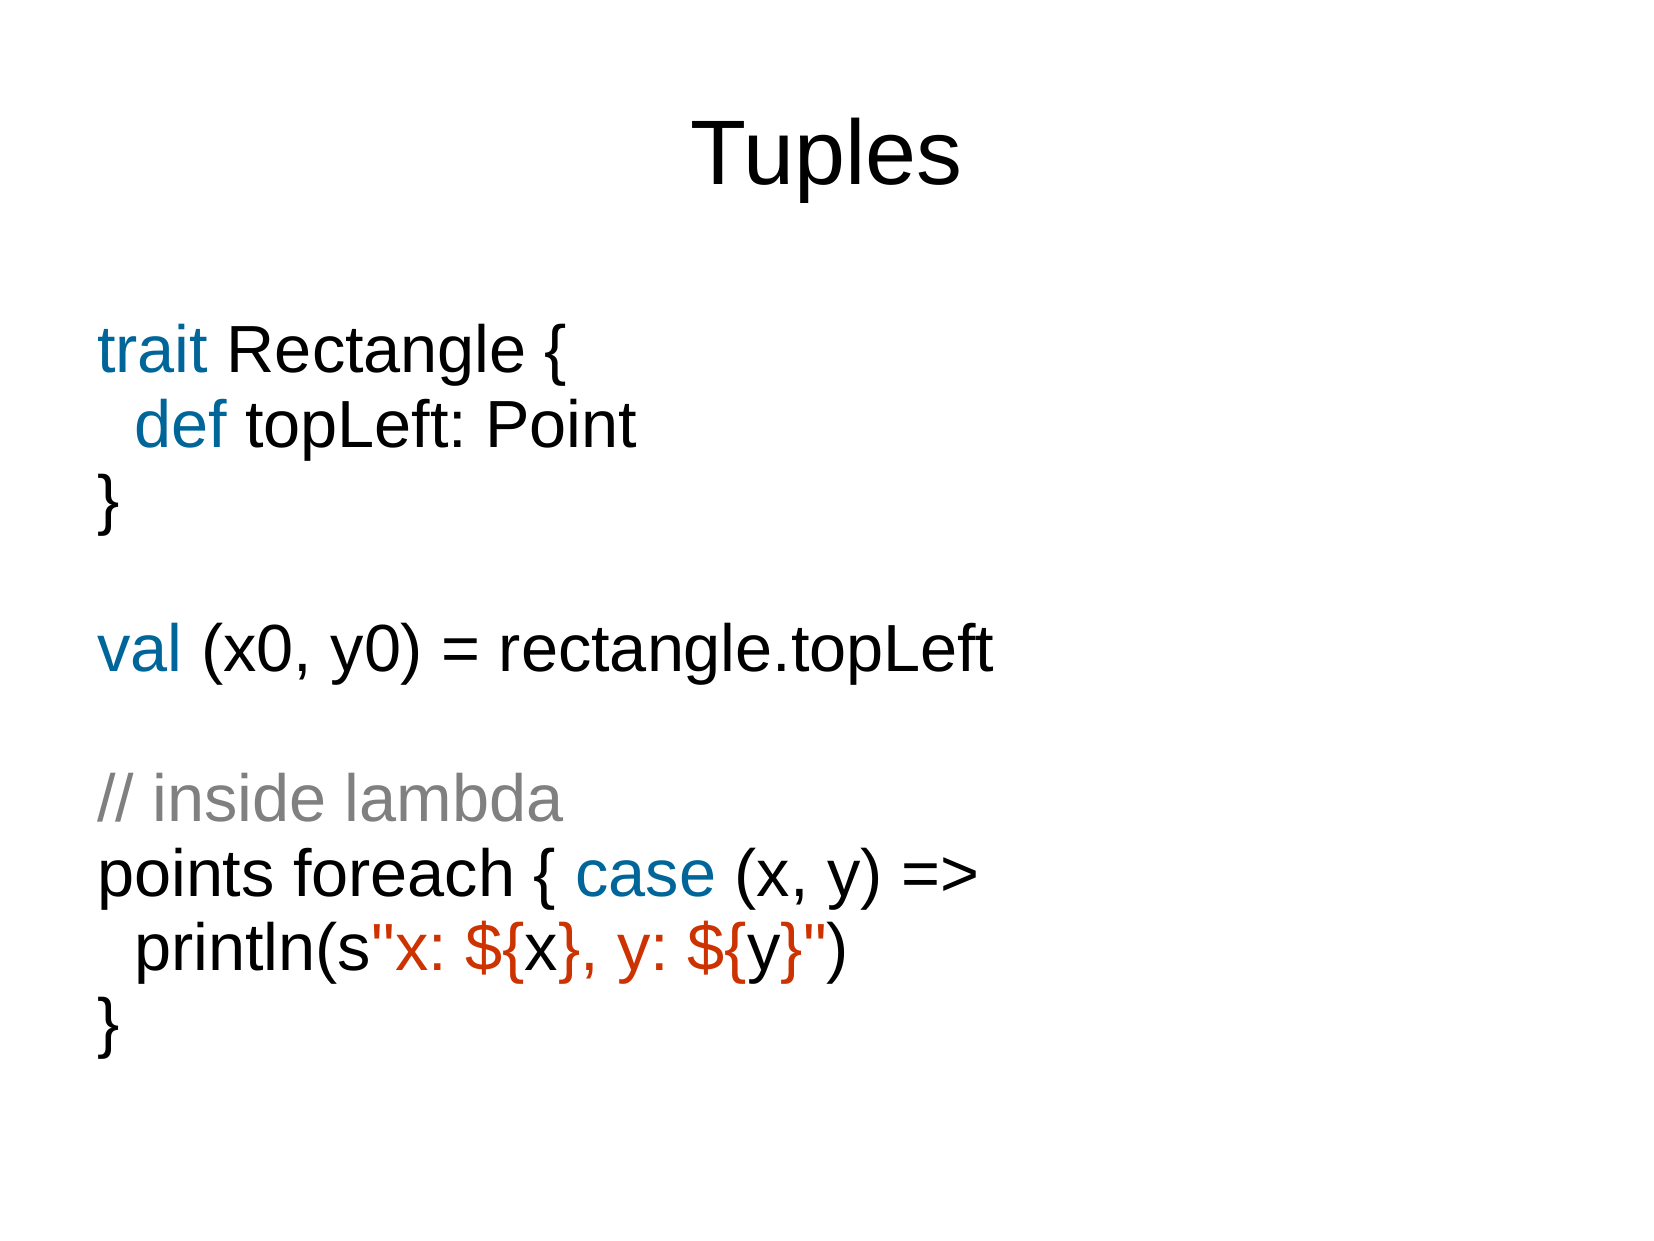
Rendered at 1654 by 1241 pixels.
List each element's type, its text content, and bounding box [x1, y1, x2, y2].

title Tuples [82, 49, 1571, 257]
text_box trait Rectangle { def topLeft: Point } val (x0, y0) = rectangle.topLeft // inside lambda points foreach { case (x, y) => println(s"x: ${x}, y: ${y}") } [82, 304, 1501, 1068]
